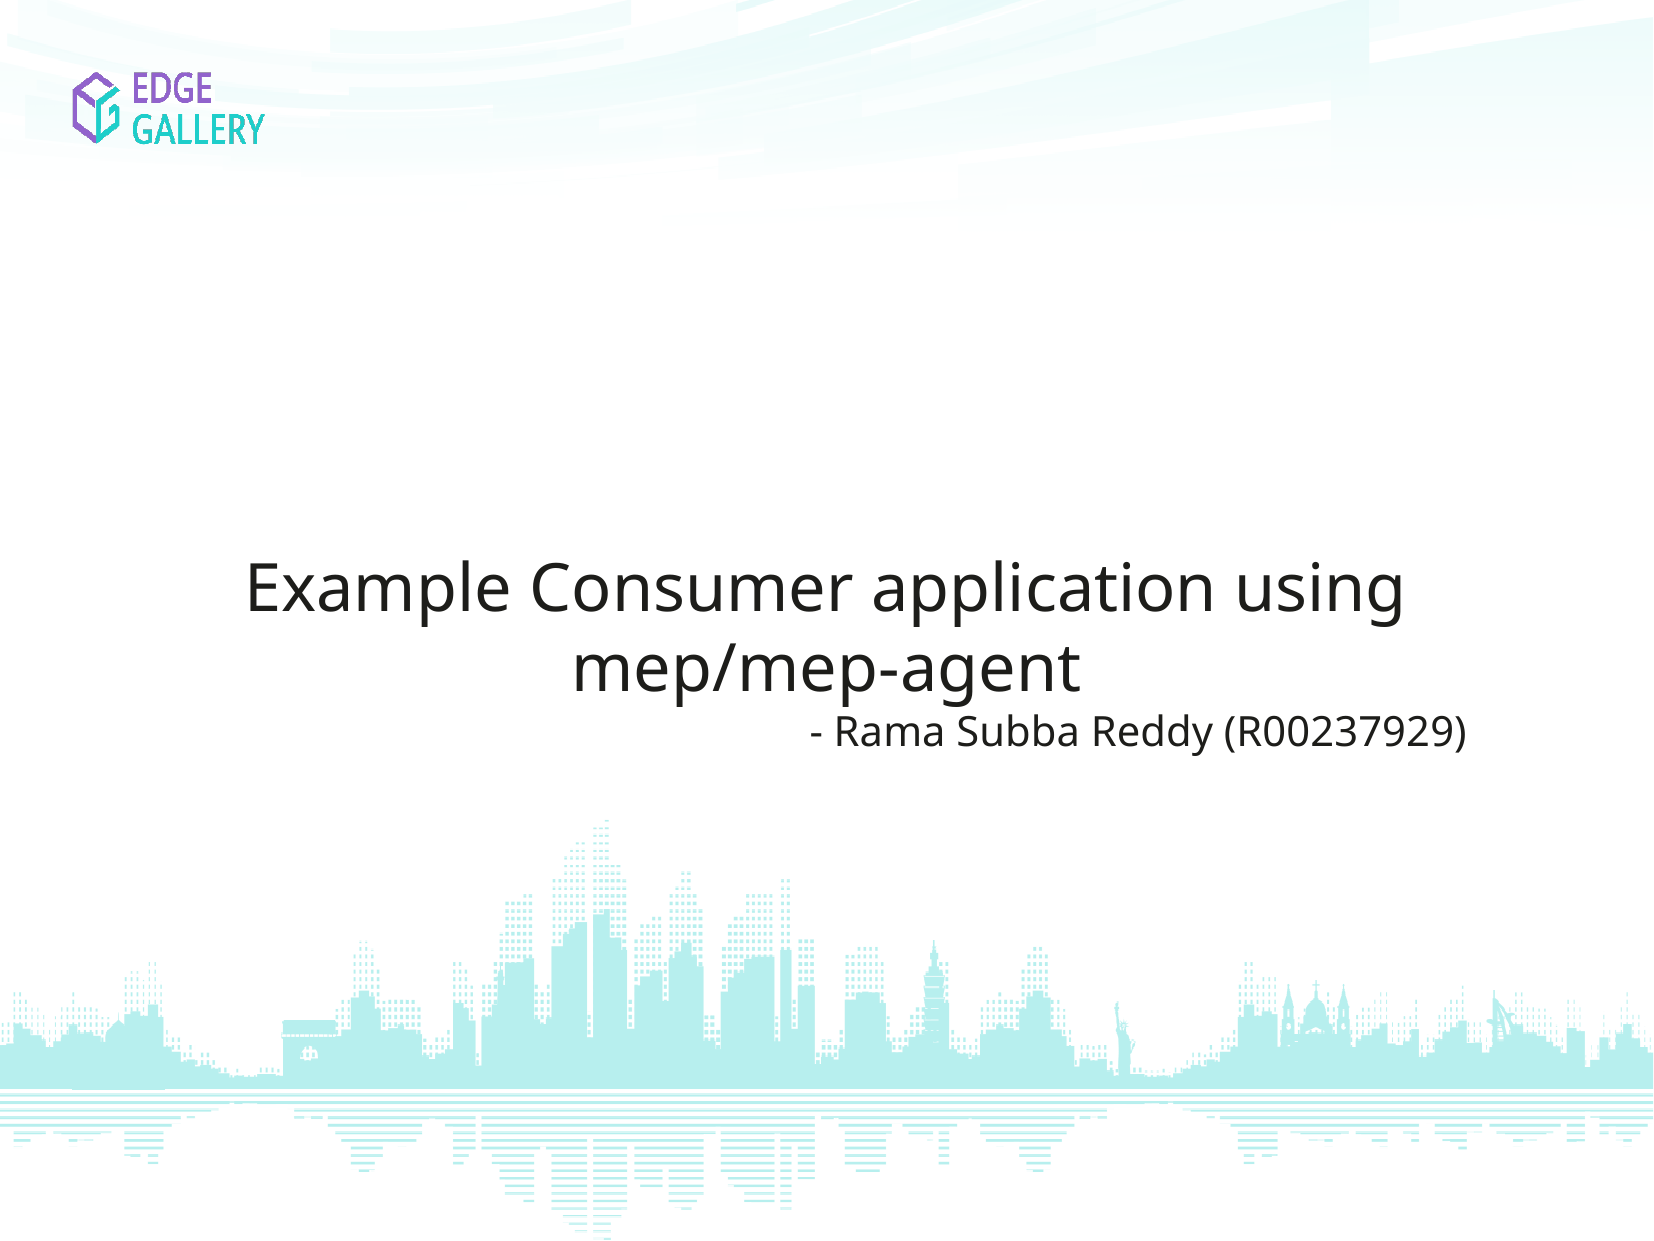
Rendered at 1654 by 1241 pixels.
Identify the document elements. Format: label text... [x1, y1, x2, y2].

picture [0, 819, 1654, 1240]
text_box Example Consumer application using mep/mep-agent - Rama Subba Reddy (R00237929) [82, 290, 1571, 1010]
picture [0, 0, 1653, 521]
